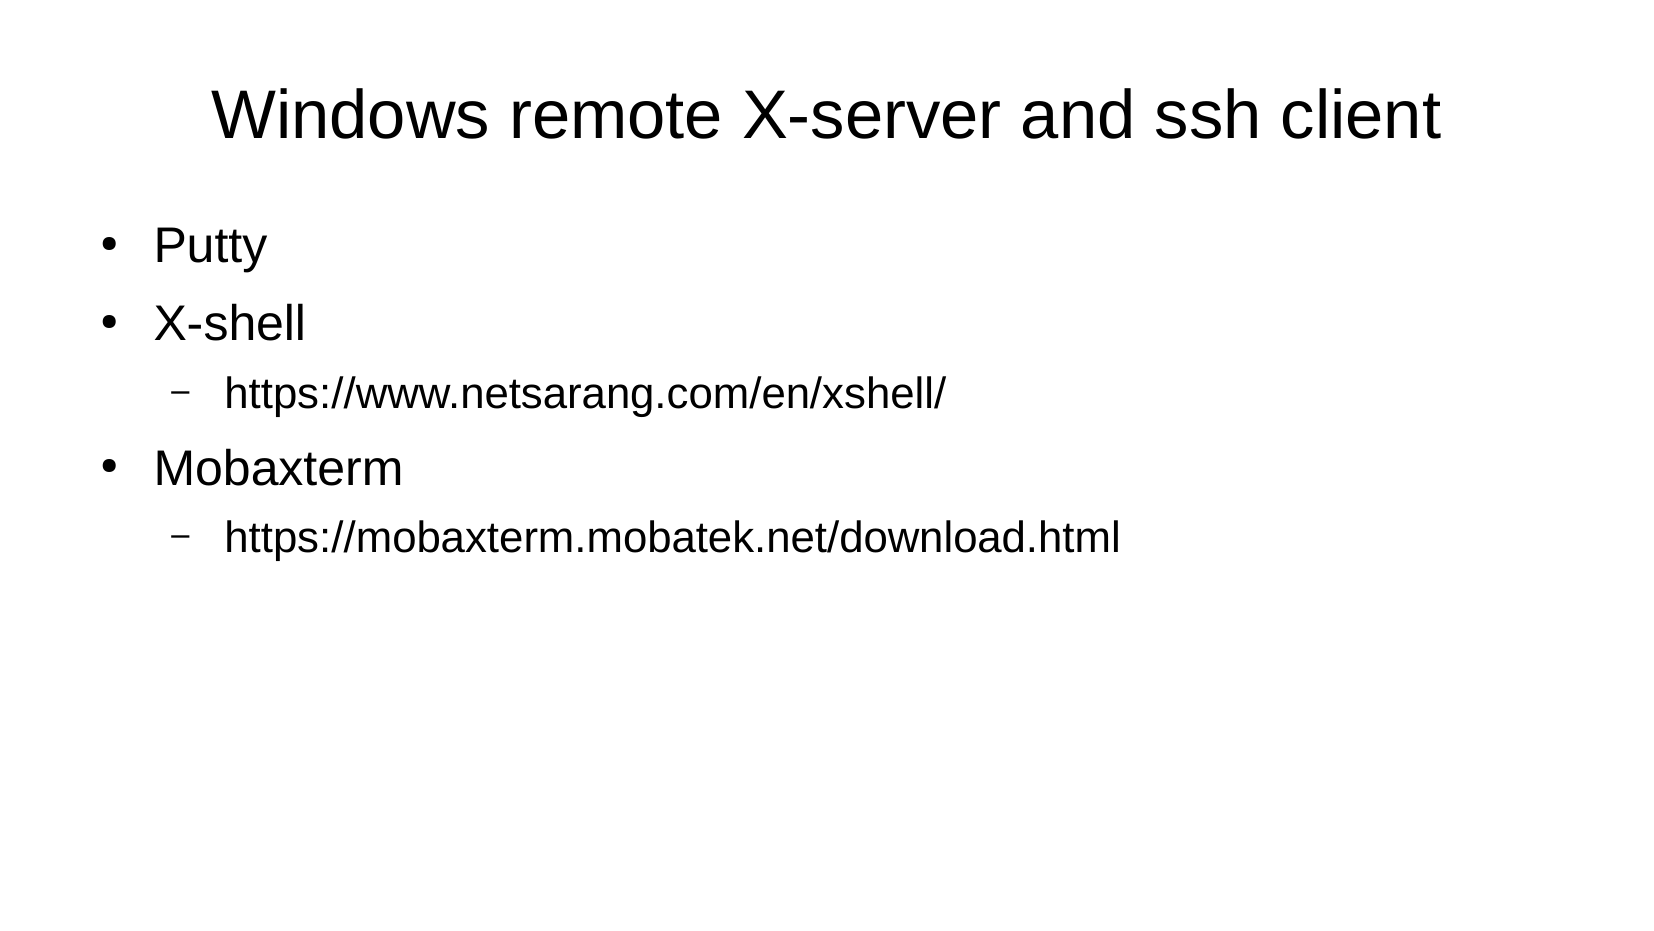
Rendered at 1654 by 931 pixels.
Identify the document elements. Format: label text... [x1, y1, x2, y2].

title Windows remote X-server and ssh client [82, 37, 1571, 193]
list Putty X-shell https://www.netsarang.com/en/xshell/ Mobaxterm https://mobaxterm.mobatek.net/download.html [82, 217, 1571, 758]
